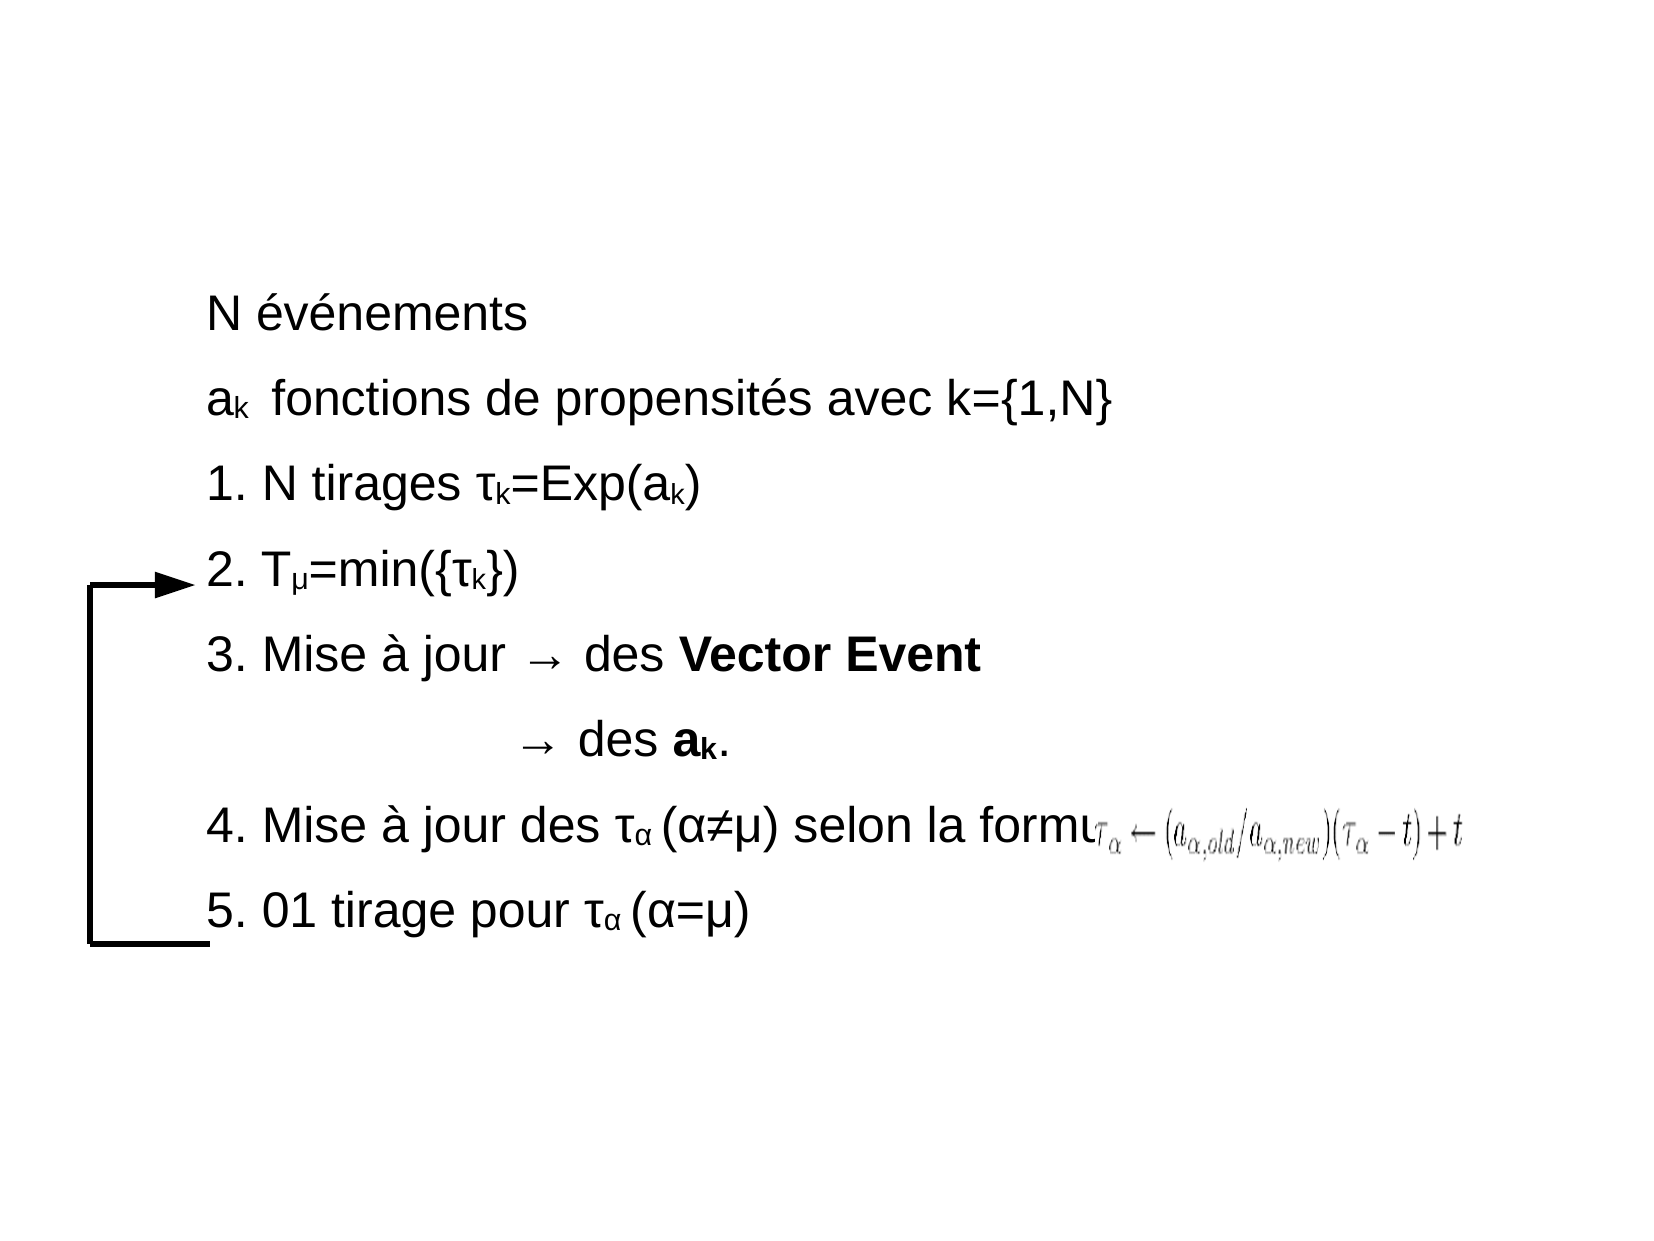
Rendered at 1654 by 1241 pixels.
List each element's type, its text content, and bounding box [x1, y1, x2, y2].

list N événements ak fonctions de propensités avec k={1,N} 1. N tirages τk=Exp(ak) 2. Tμ=min({τk}) 3. Mise à jour → des Vector Event → des ak. 4. Mise à jour des τα (α≠μ) selon la formule 5. 01 tirage pour τα (α=μ) [135, 285, 1613, 1005]
picture [1095, 797, 1482, 871]
